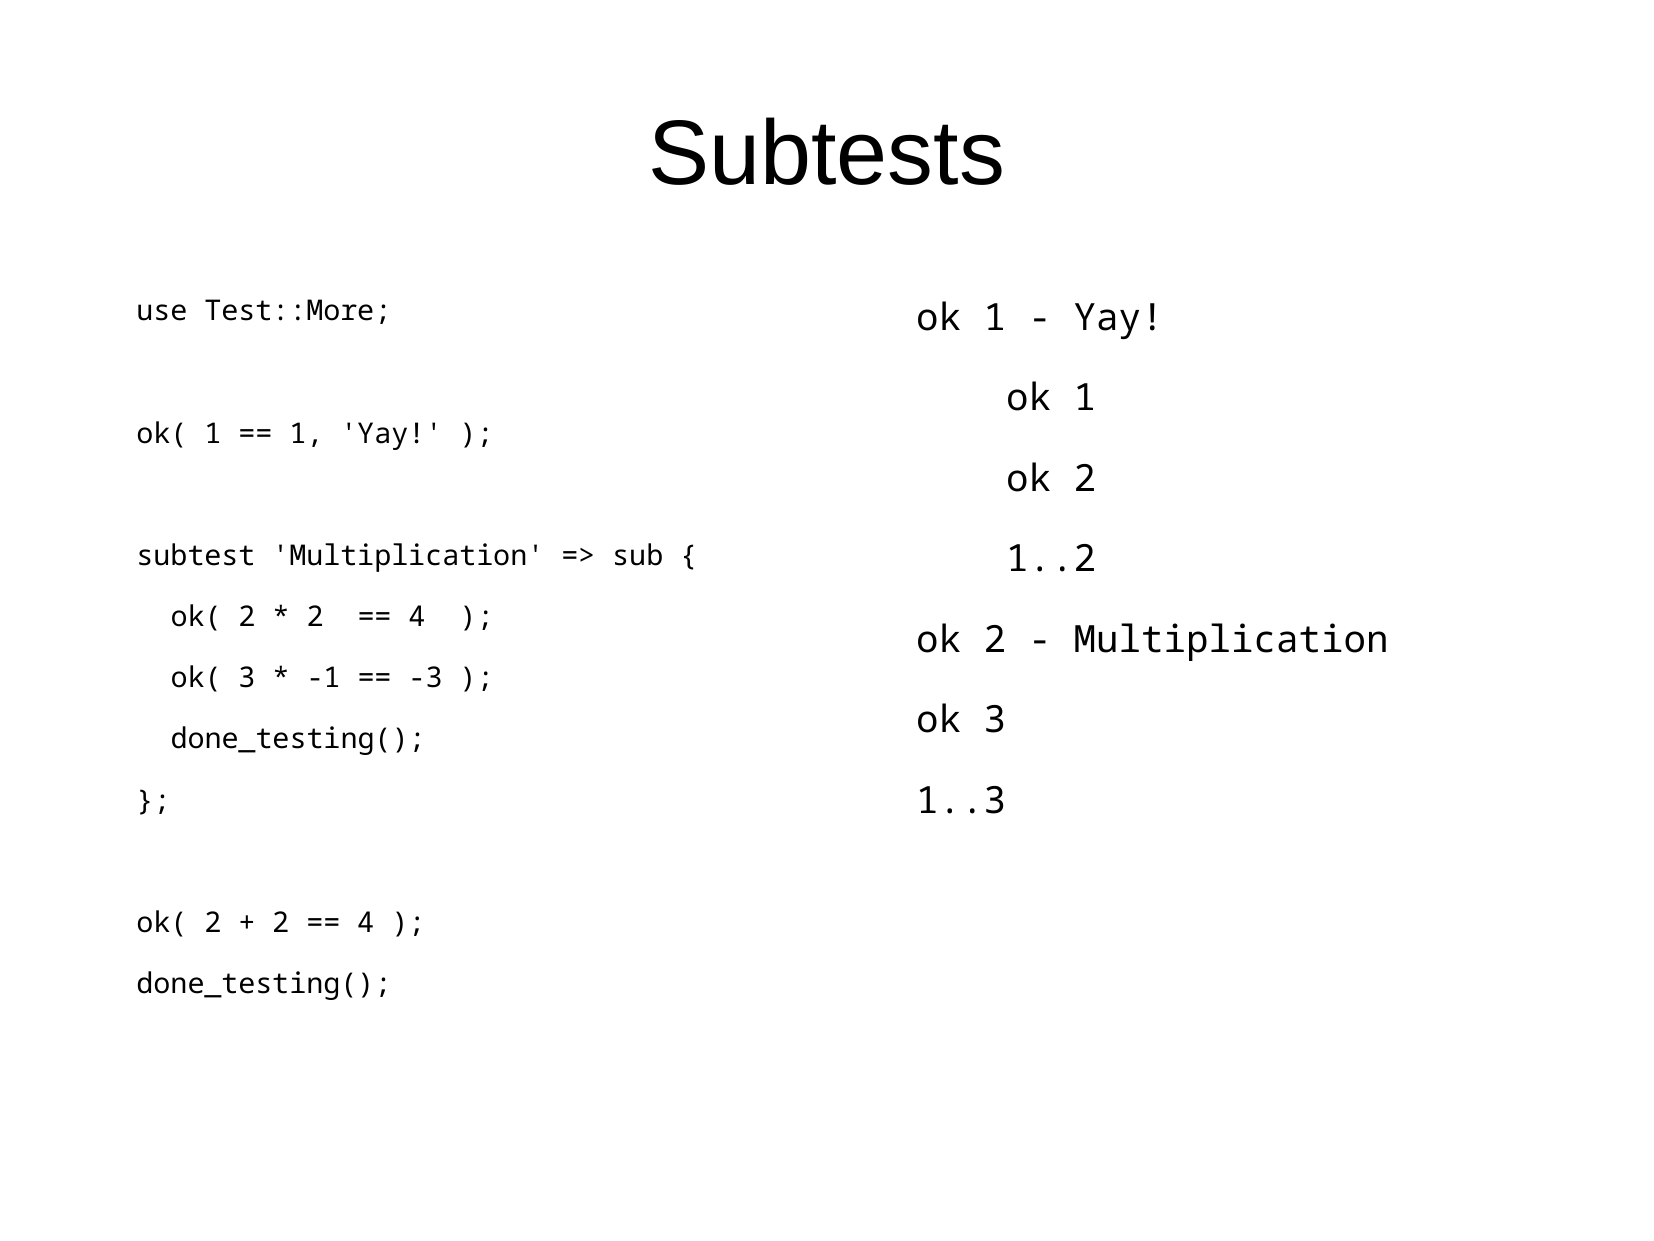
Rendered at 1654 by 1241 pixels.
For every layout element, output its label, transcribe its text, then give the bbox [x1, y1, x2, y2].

title Subtests [82, 49, 1571, 257]
list ok 1 - Yay! ok 1 ok 2 1..2 ok 2 - Multiplication ok 3 1..3 [845, 290, 1572, 1010]
list use Test::More; ok( 1 == 1, 'Yay!' ); subtest 'Multiplication' => sub { ok( 2 * 2 == 4 ); ok( 3 * -1 == -3 ); done_testing(); }; ok( 2 + 2 == 4 ); done_testing(); [82, 290, 809, 1010]
